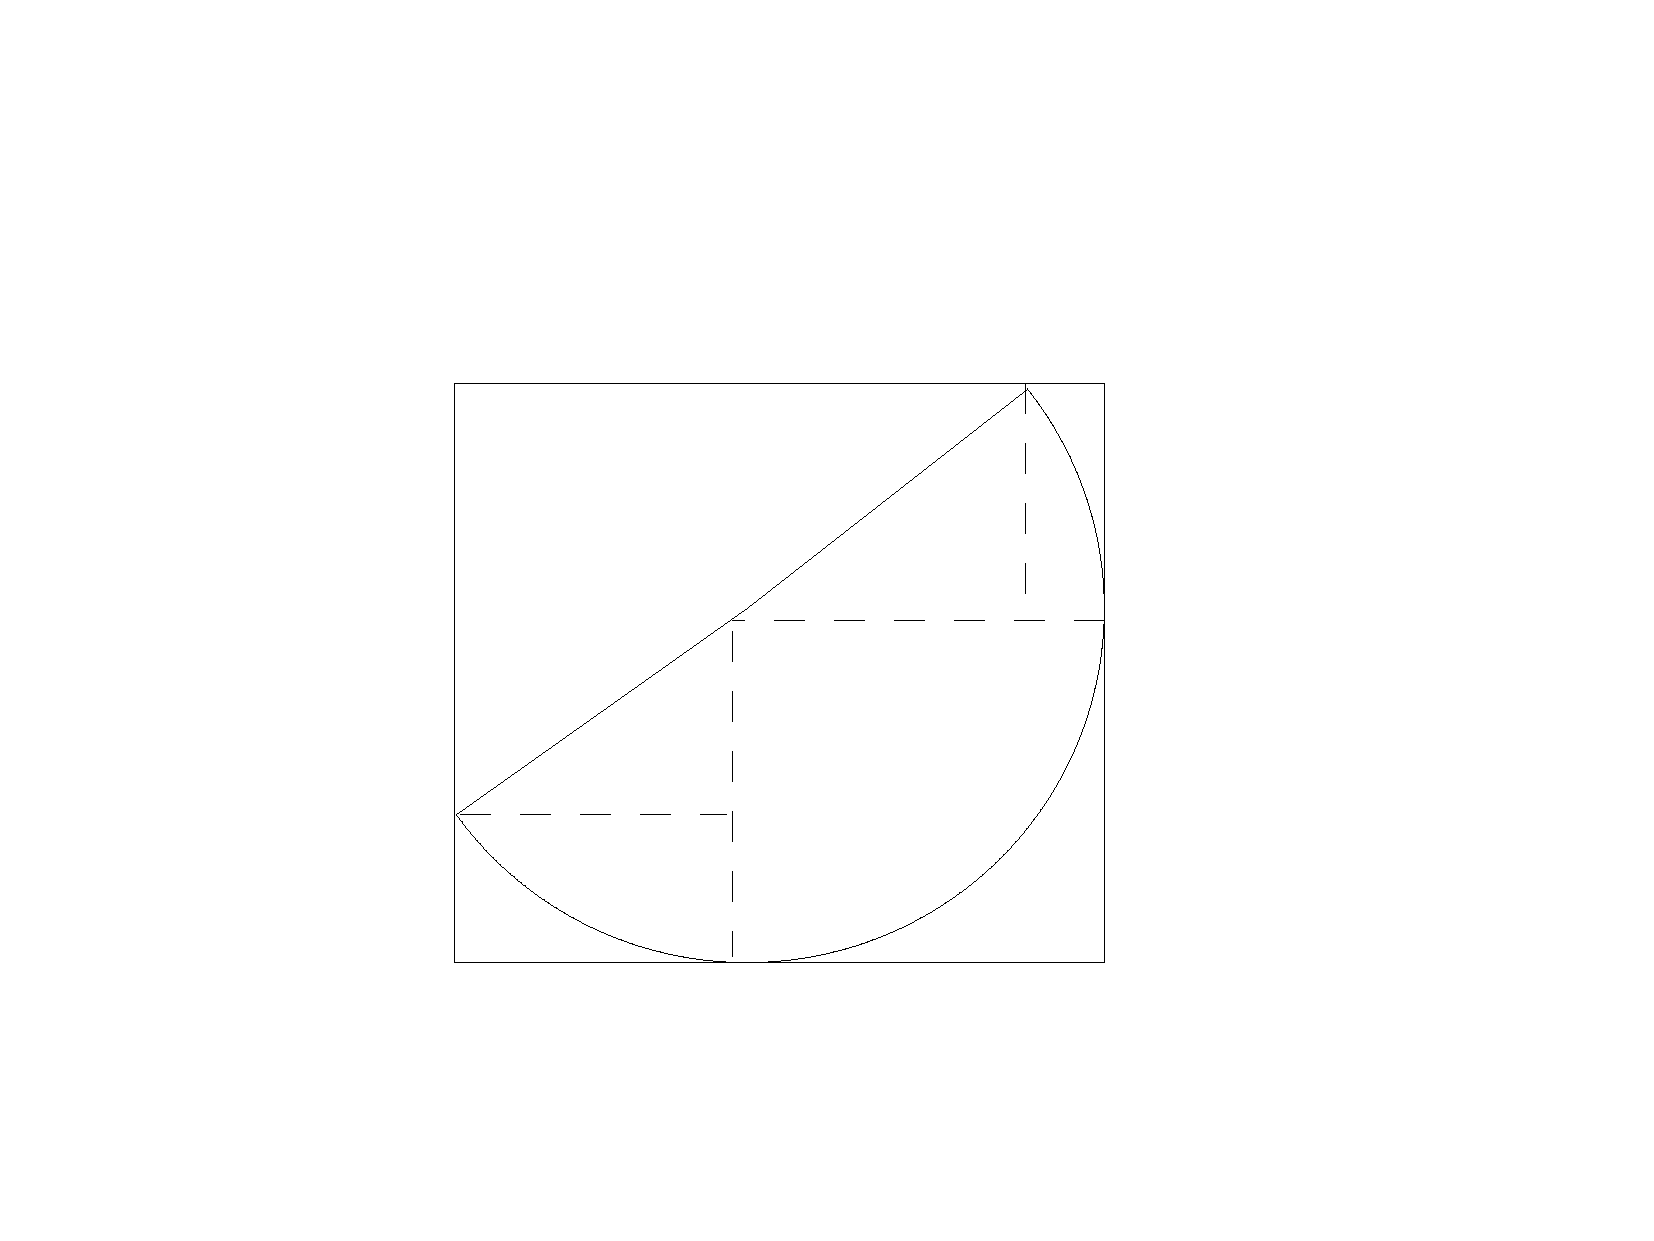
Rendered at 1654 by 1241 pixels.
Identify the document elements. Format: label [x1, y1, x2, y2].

text_box [454, 383, 1105, 963]
